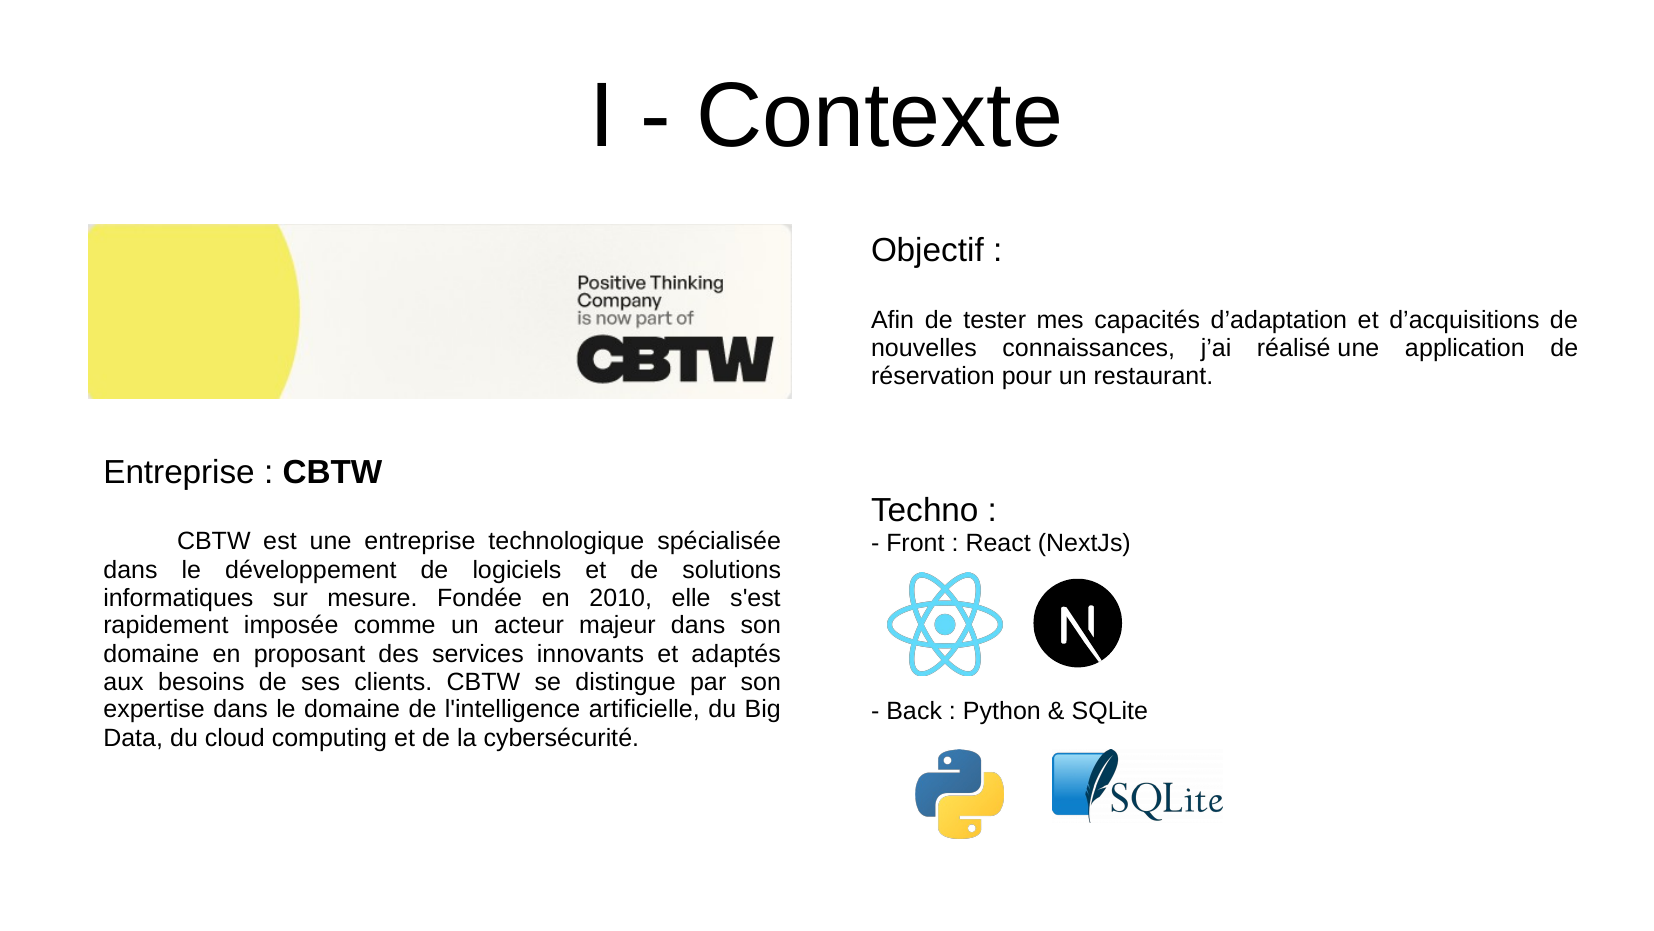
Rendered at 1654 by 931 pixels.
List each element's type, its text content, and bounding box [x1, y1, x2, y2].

picture [885, 572, 1004, 676]
title I - Contexte [82, 37, 1571, 193]
picture [1033, 578, 1123, 668]
picture [915, 749, 1004, 839]
text_box Techno : - Front : React (NextJs) - Back : Python & SQLite [856, 484, 1329, 733]
text_box Entreprise : CBTW CBTW est une entreprise technologique spécialisée dans le développement de logiciels et de solutions informatiques sur mesure. Fondée en 2010, elle s'est rapidement imposée comme un acteur majeur dans son domaine en proposant des services innovants et adaptés aux besoins de ses clients. CBTW se distingue par son expertise dans le domaine de l'intelligence artificielle, du Big Data, du cloud computing et de la cybersécurité. [88, 445, 798, 768]
picture [1052, 749, 1223, 824]
picture [1098, 768, 1104, 778]
picture [88, 224, 792, 399]
text_box Objectif : Afin de tester mes capacités d’adaptation et d’acquisitions de nouvelles connaissances, j’ai réalisé une application de réservation pour un restaurant. [856, 224, 1595, 398]
